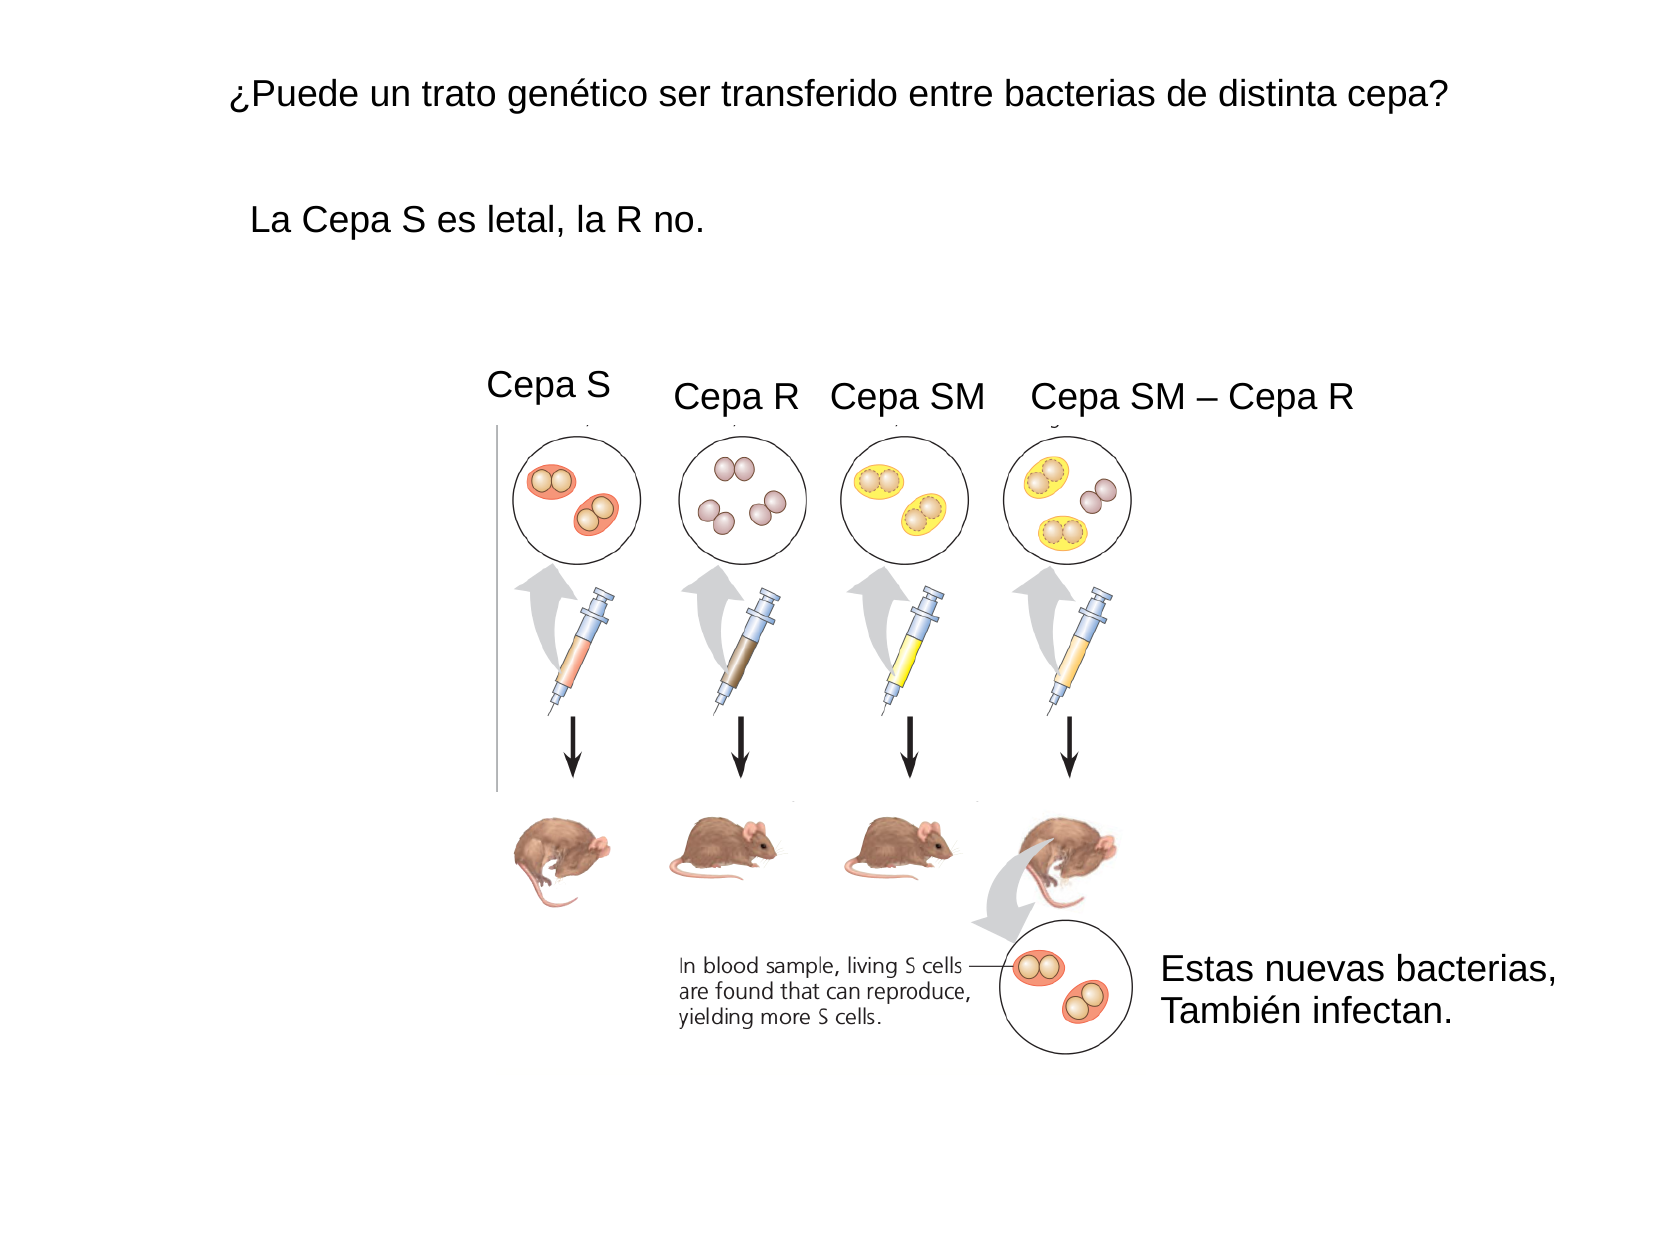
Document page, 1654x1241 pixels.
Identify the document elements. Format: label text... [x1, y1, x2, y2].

text_box Cepa R [658, 368, 814, 426]
text_box ¿Puede un trato genético ser transferido entre bacterias de distinta cepa? [213, 64, 1465, 122]
text_box La Cepa S es letal, la R no. [235, 191, 721, 249]
picture [496, 801, 1146, 1075]
text_box Cepa SM – Cepa R [1015, 368, 1370, 426]
text_box Estas nuevas bacterias, También infectan. [1145, 940, 1573, 1040]
text_box Cepa SM [814, 368, 1005, 438]
text_box Cepa S [471, 356, 626, 414]
picture [496, 425, 1148, 792]
